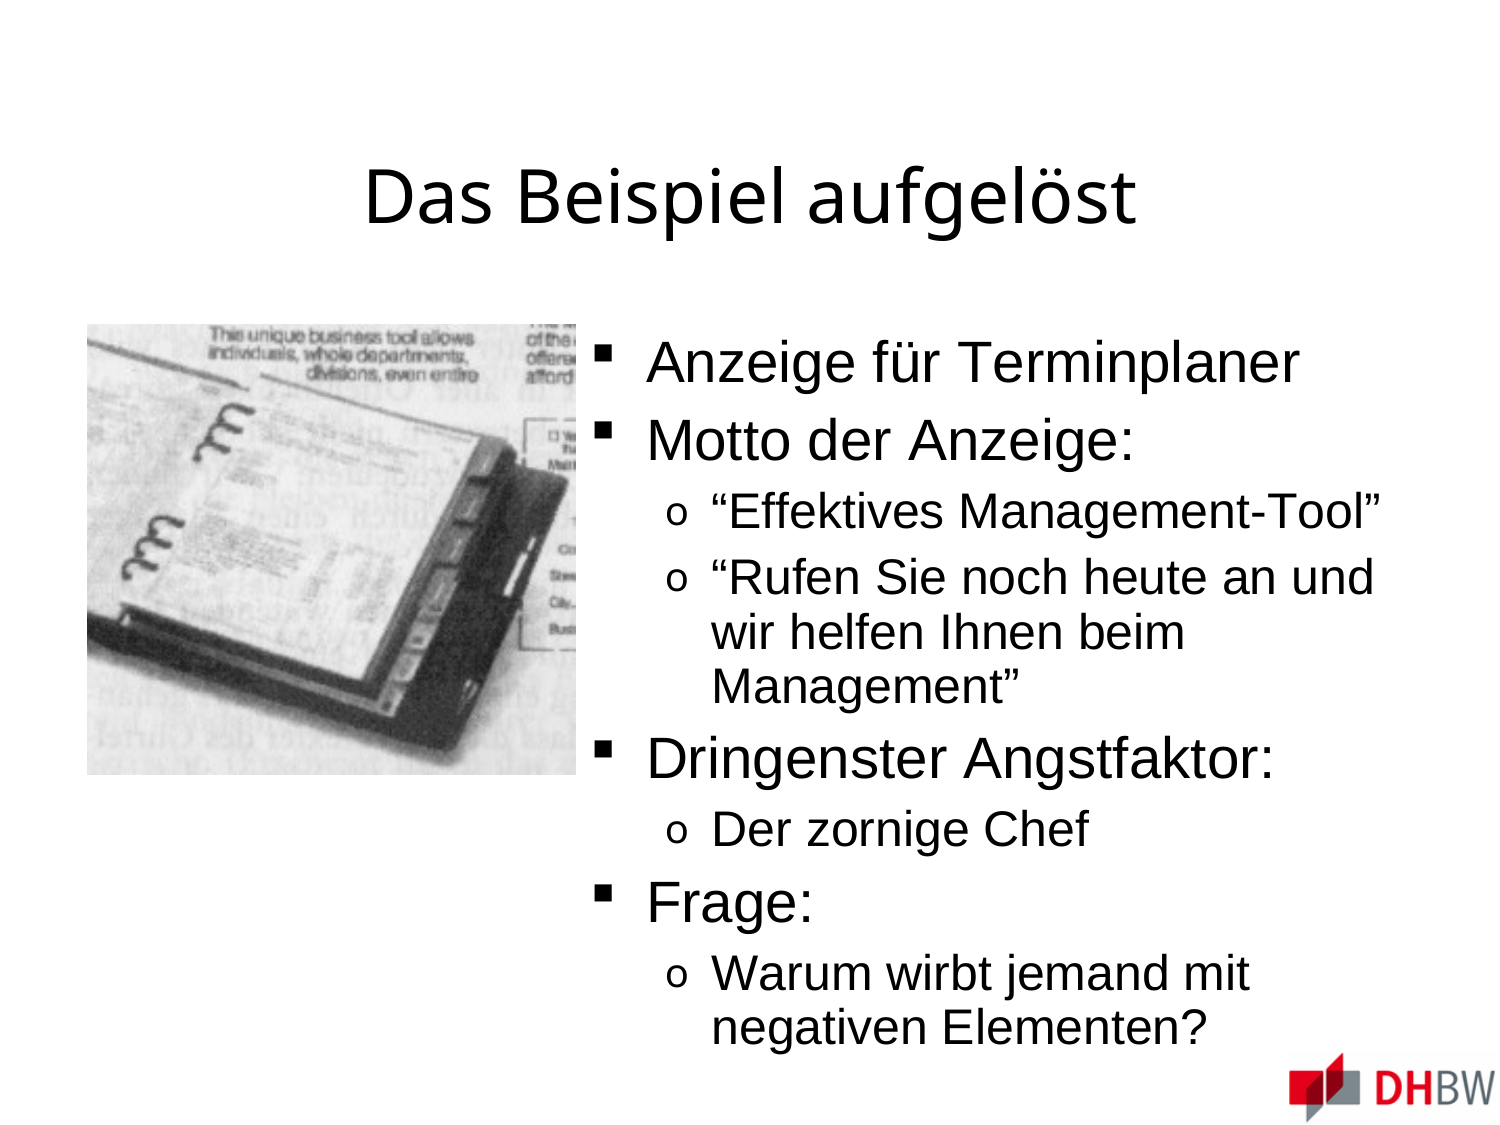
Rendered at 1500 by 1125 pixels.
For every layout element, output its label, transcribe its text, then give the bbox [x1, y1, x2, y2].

picture [87, 324, 576, 775]
list Anzeige für Terminplaner Motto der Anzeige: “Effektives Management-Tool” “Rufen Sie noch heute an und wir helfen Ihnen beim Management” Dringenster Angstfaktor: Der zornige Chef Frage: Warum wirbt jemand mit negativen Elementen? [575, 324, 1450, 1064]
title Das Beispiel aufgelöst [112, 99, 1388, 288]
picture [1288, 1051, 1496, 1124]
